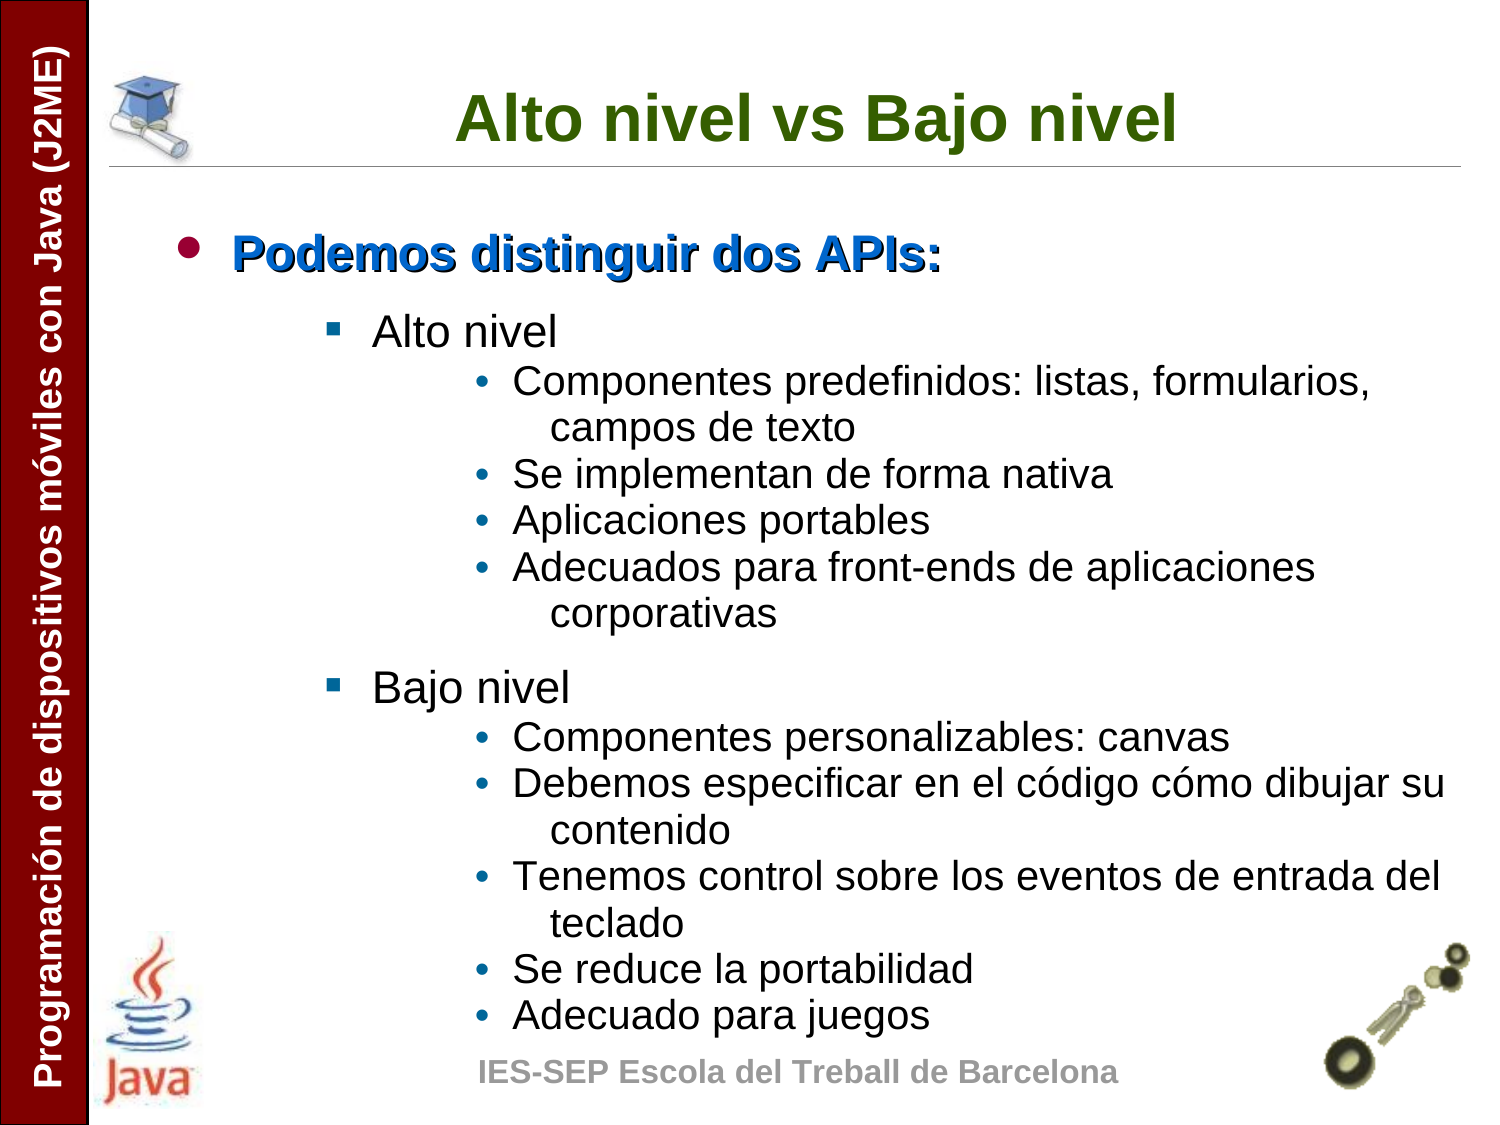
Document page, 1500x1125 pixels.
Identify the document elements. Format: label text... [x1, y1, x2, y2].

list Podemos distinguir dos APIs: Alto nivel Componentes predefinidos: listas, formularios, campos de texto Se implementan de forma nativa Aplicaciones portables Adecuados para front-ends de aplicaciones corporativas Bajo nivel Componentes personalizables: canvas Debemos especificar en el código cómo dibujar su contenido Tenemos control sobre los eventos de entrada del teclado Se reduce la portabilidad Adecuado para juegos [174, 224, 1451, 988]
title Alto nivel vs Bajo nivel [211, 75, 1424, 163]
picture [1322, 939, 1471, 1094]
picture [93, 61, 206, 174]
picture [93, 931, 204, 1109]
